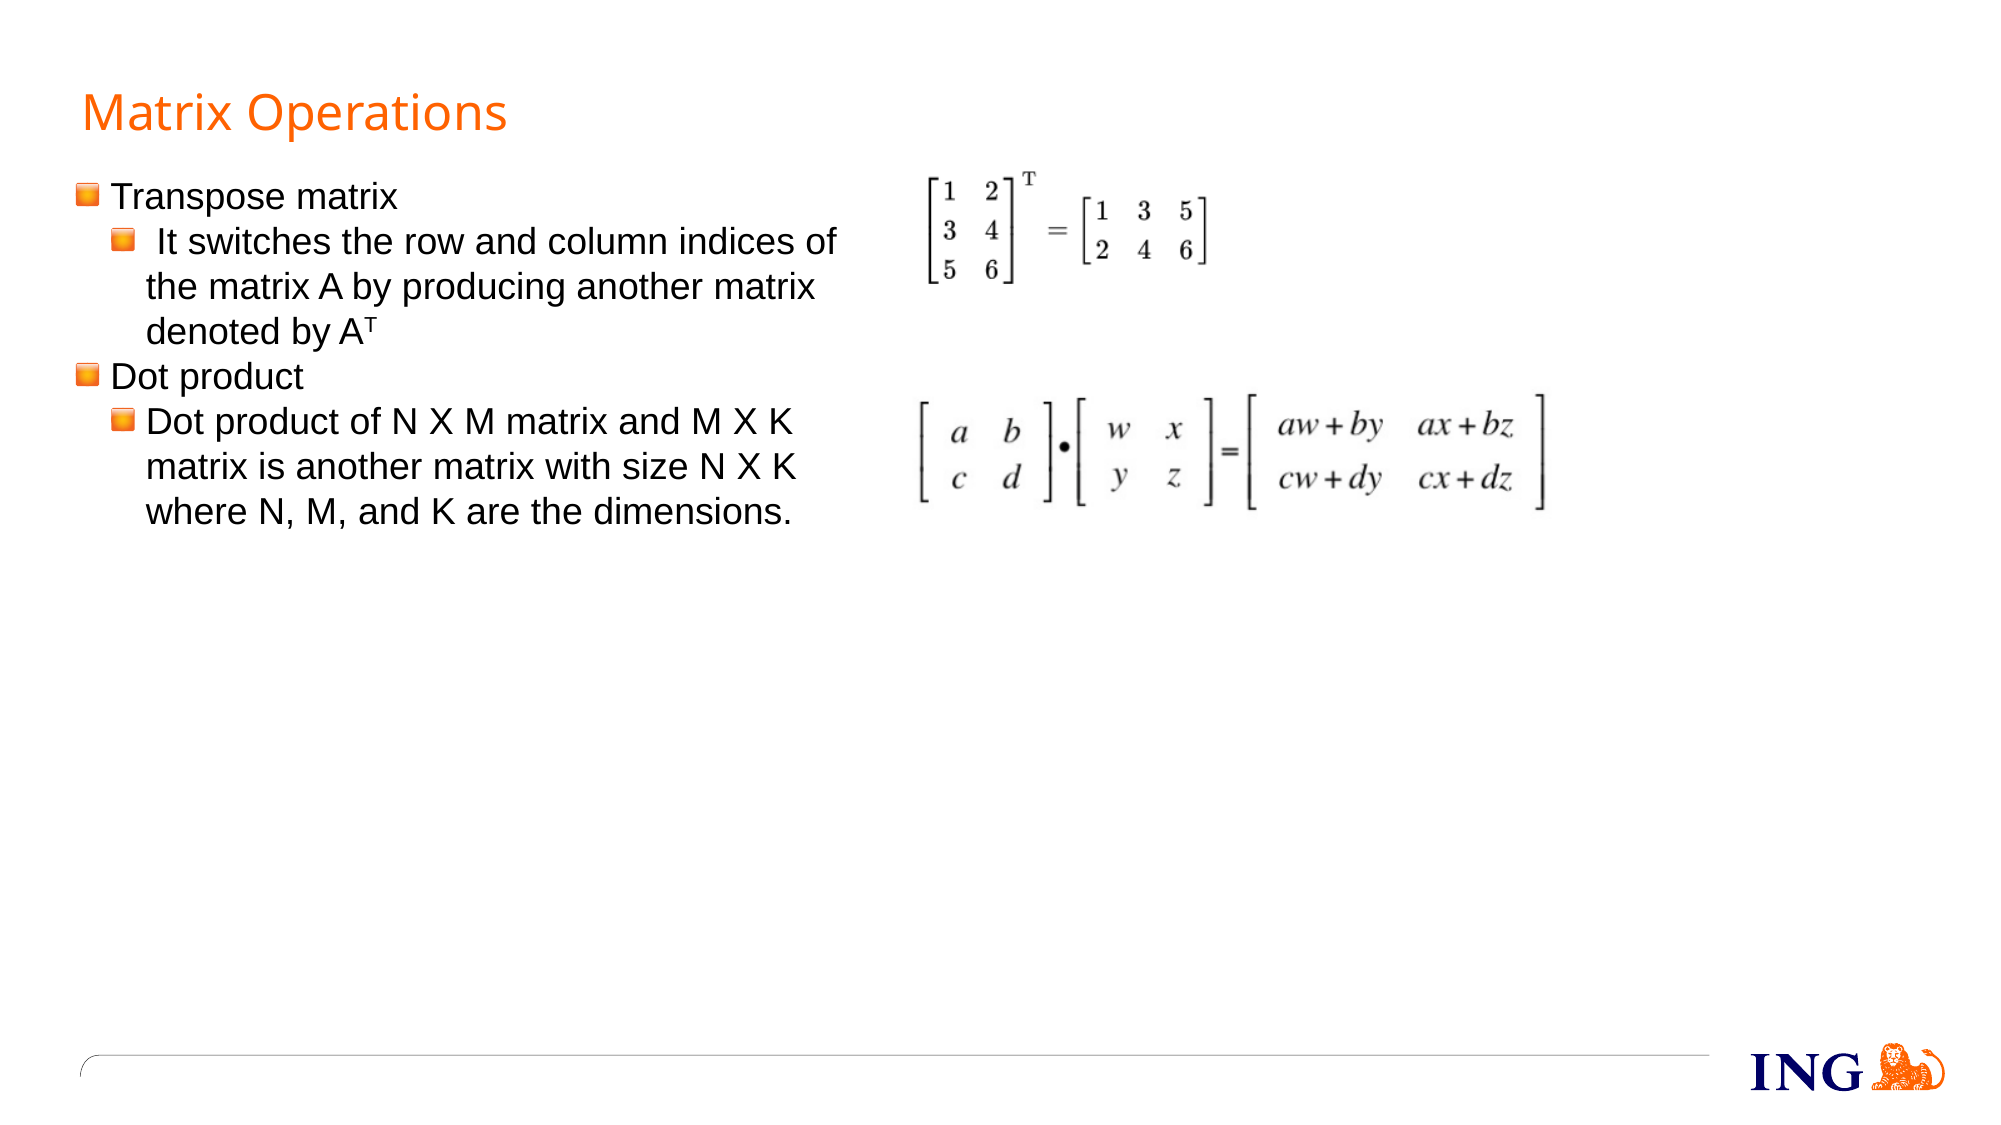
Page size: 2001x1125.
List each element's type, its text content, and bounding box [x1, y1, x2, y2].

text_box Transpose matrix It switches the row and column indices of the matrix A by producing another matrix denoted by AT Dot product Dot product of N X M matrix and M X K matrix is another matrix with size N X K where N, M, and K are the dimensions. [75, 172, 886, 315]
picture [915, 164, 1224, 308]
picture [900, 383, 1587, 526]
text_box Matrix Operations [81, 84, 1936, 142]
